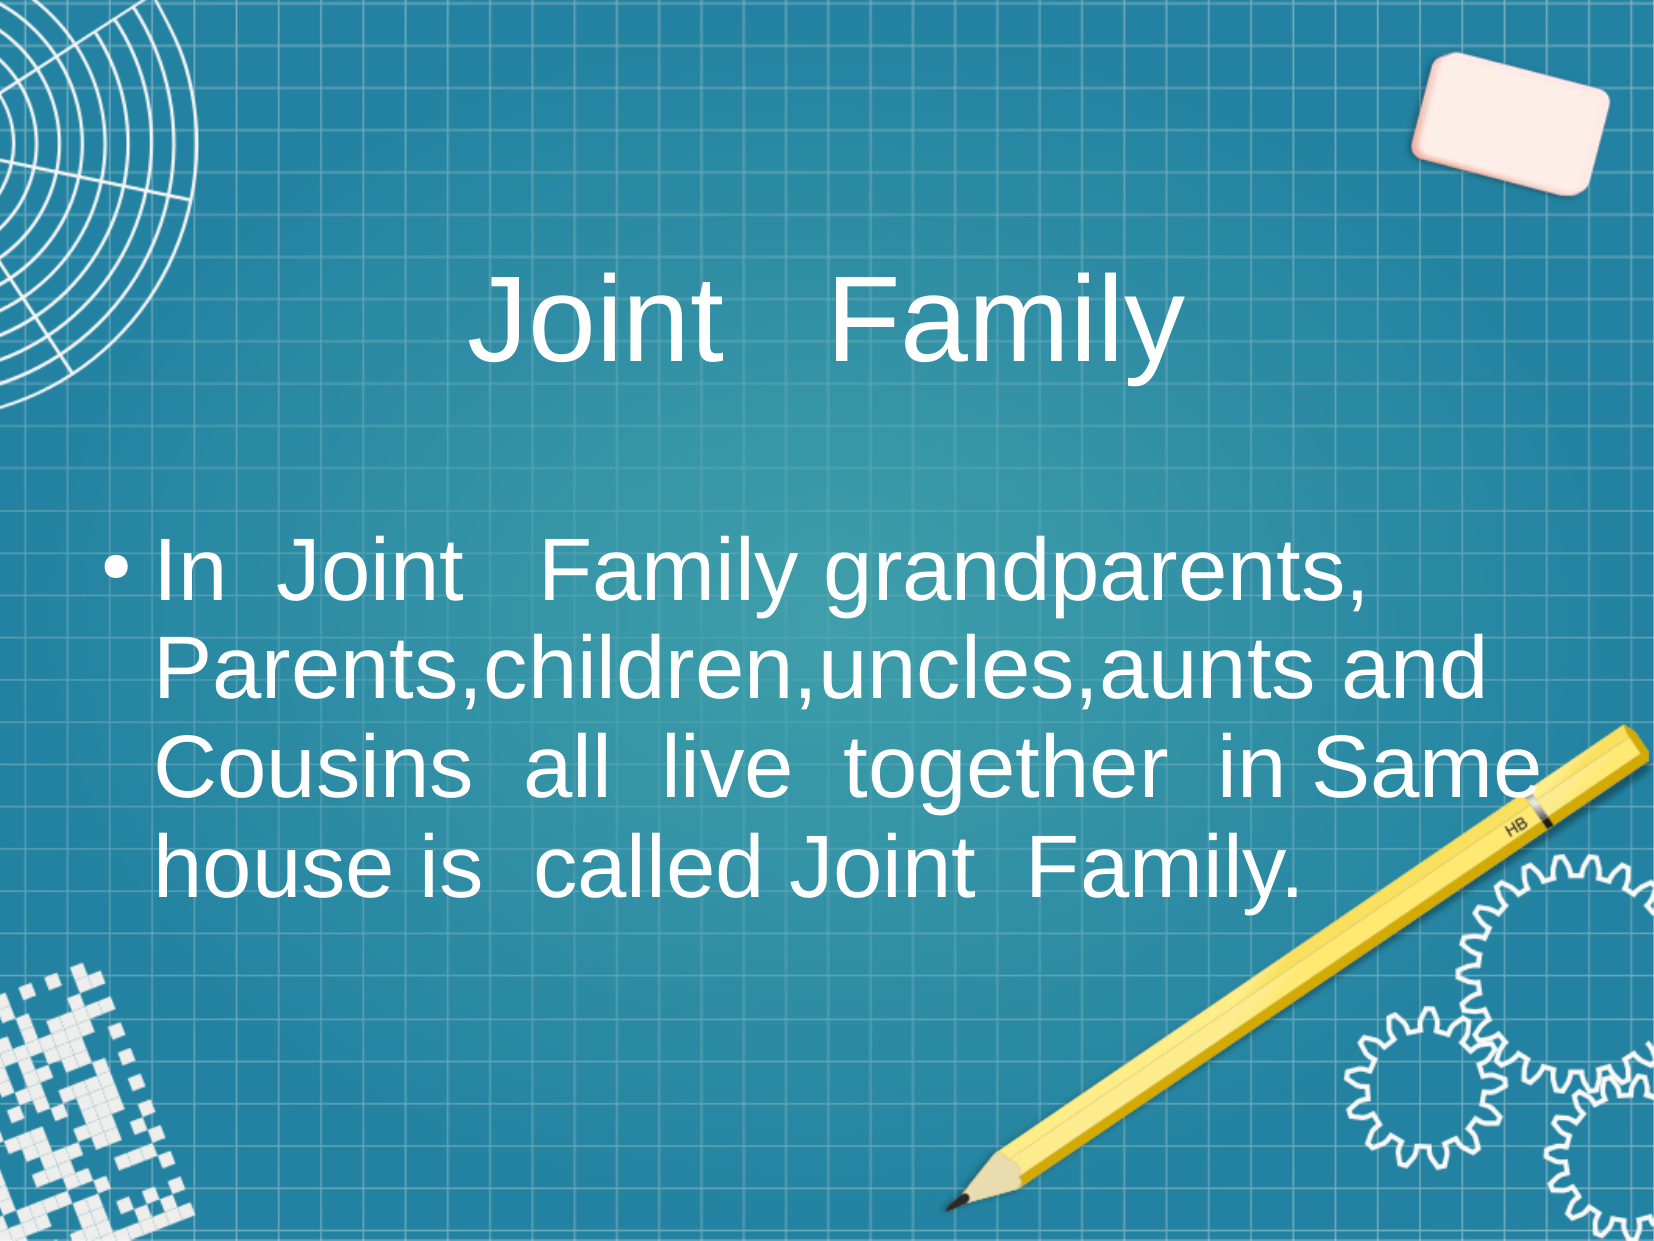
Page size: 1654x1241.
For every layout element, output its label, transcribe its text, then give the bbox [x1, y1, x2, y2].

list In Joint Family grandparents, Parents,children,uncles,aunts and Cousins all live together in Same house is called Joint Family. [82, 519, 1571, 1123]
picture [0, 0, 1654, 1241]
title Joint Family [82, 177, 1571, 461]
